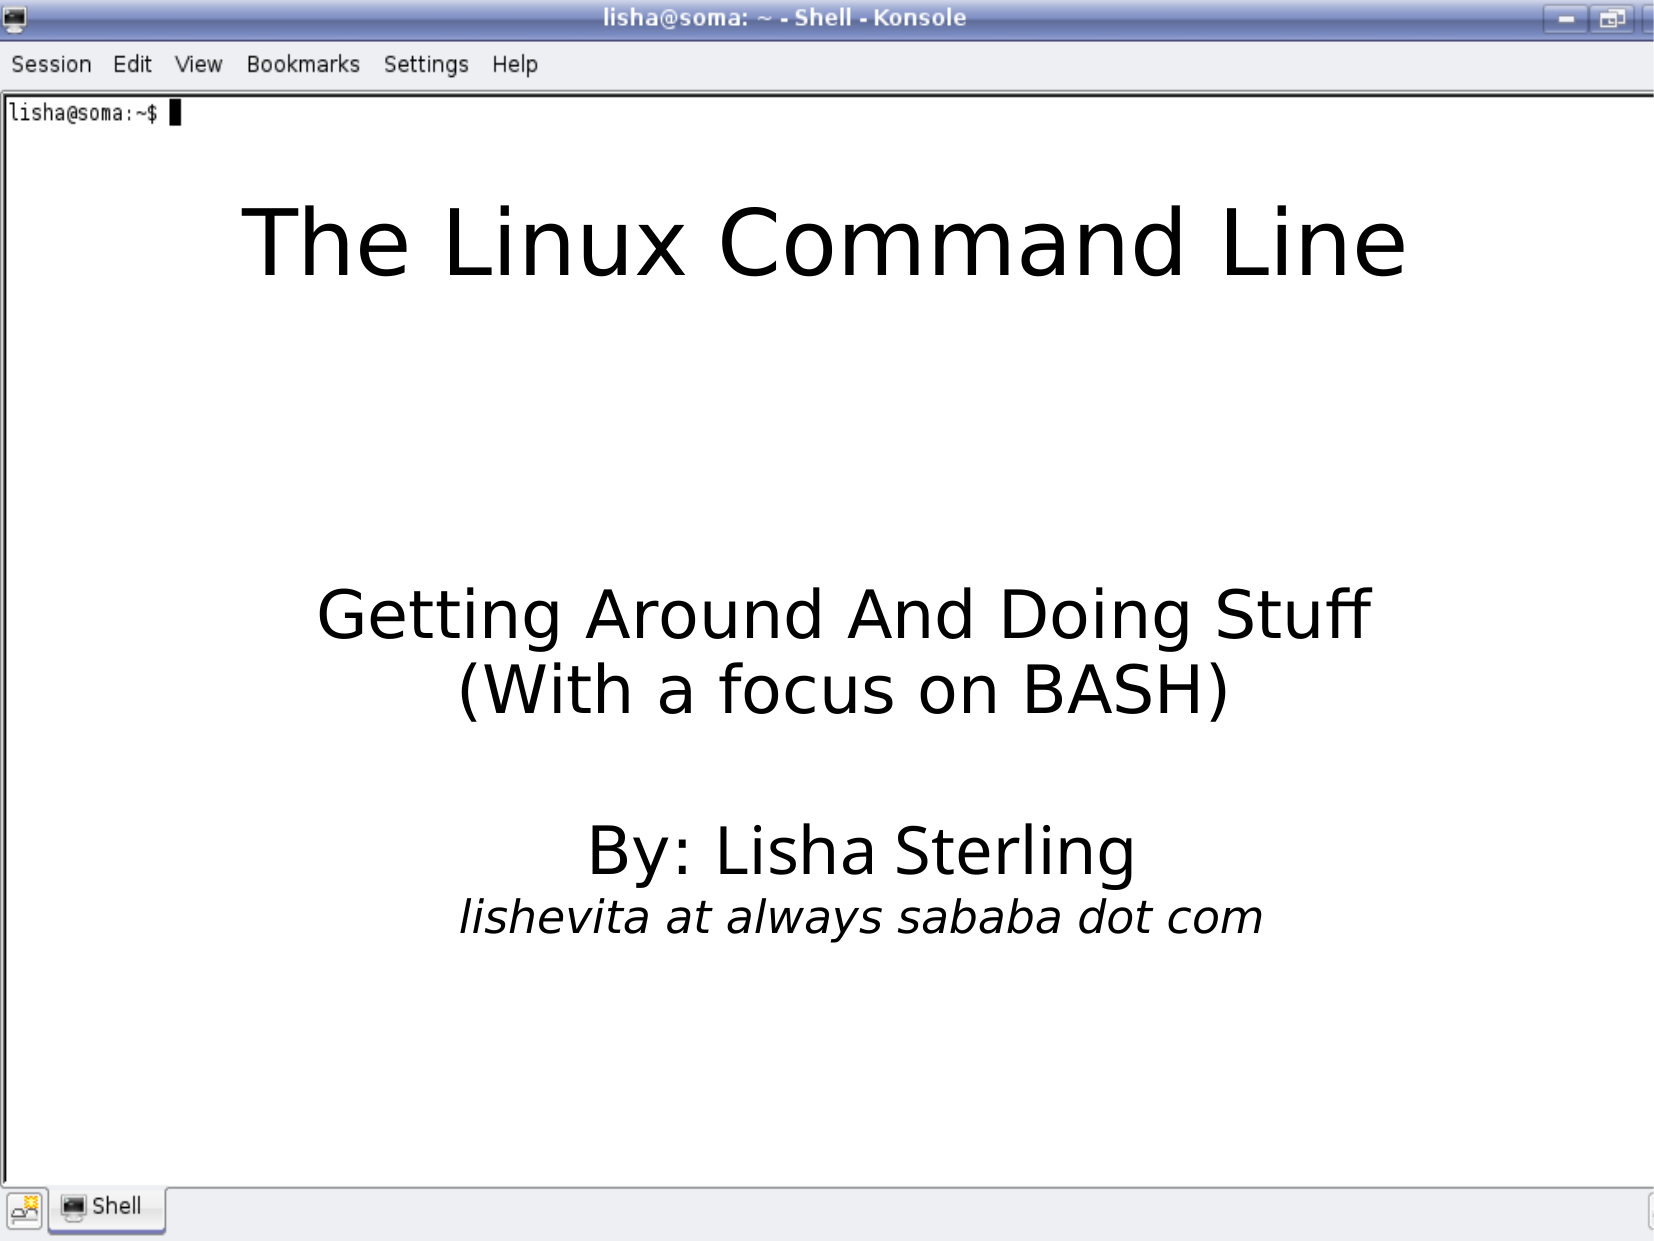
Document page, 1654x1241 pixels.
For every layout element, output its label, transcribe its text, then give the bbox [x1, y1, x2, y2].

title The Linux Command Line [82, 149, 1571, 338]
picture [0, 0, 1654, 1241]
subtitle Getting Around And Doing Stuff (With a focus on BASH) By: Lisha Sterling lishevita at always sababa dot com [82, 412, 1571, 1109]
